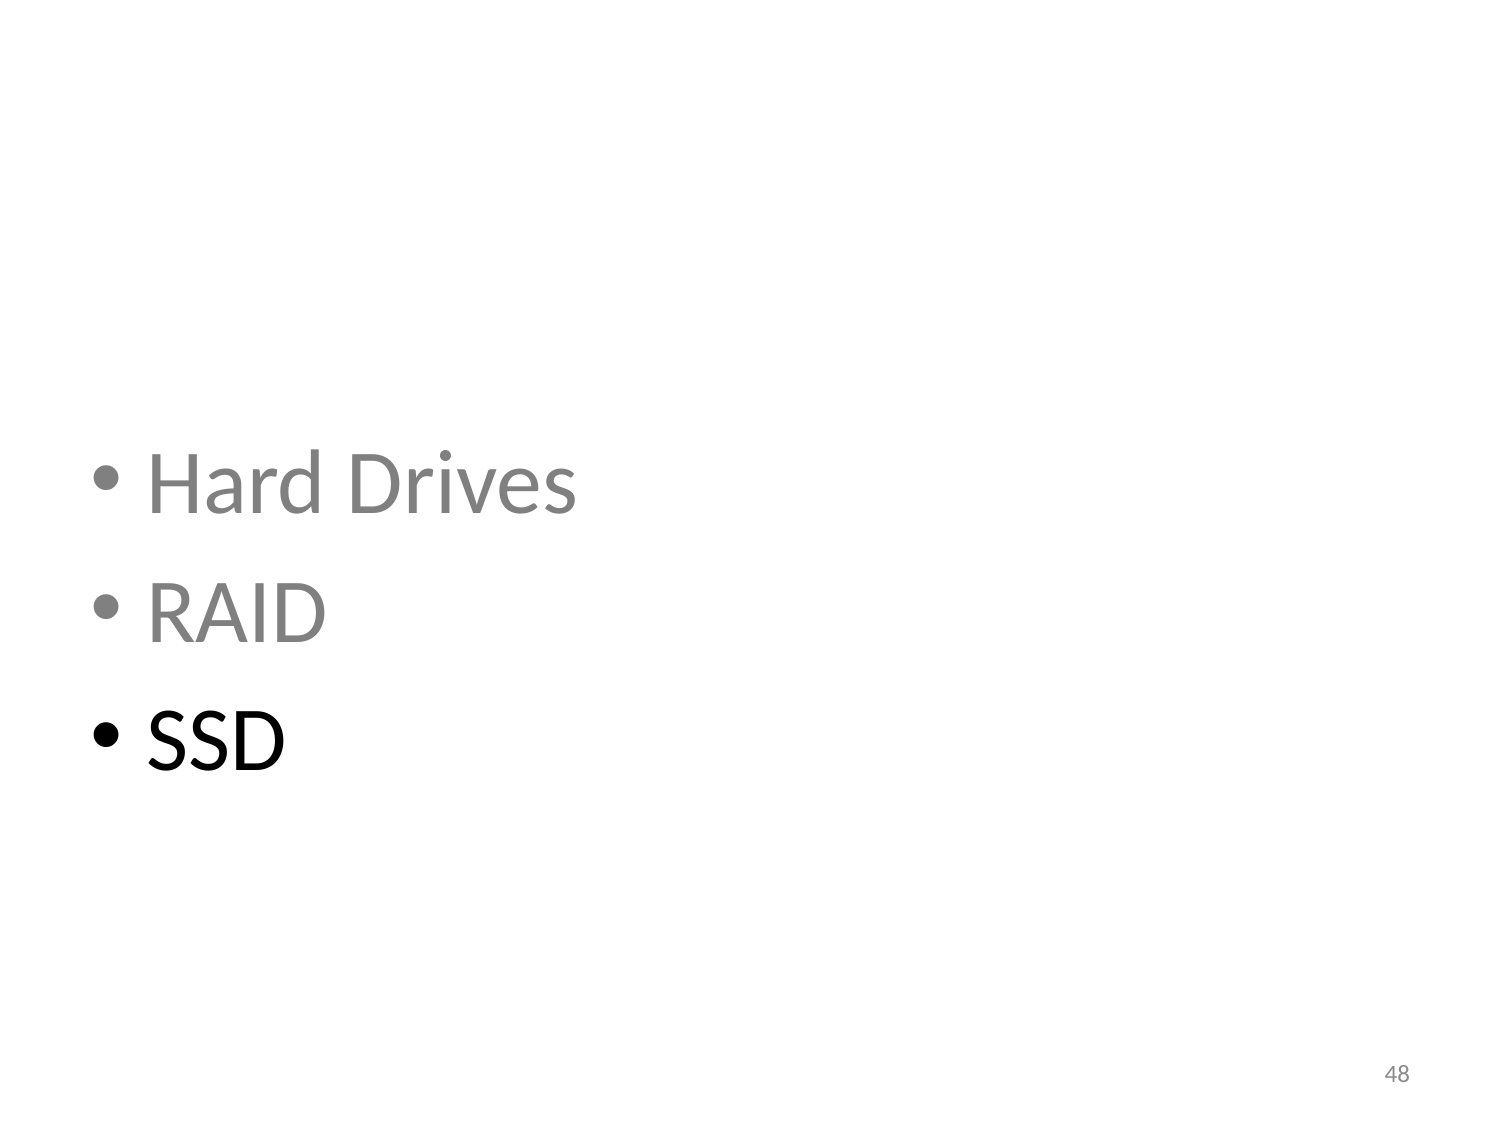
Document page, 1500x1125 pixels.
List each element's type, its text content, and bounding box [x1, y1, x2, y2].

slide_number <number> [1074, 1042, 1425, 1103]
list Hard Drives RAID SSD [75, 128, 1425, 1083]
